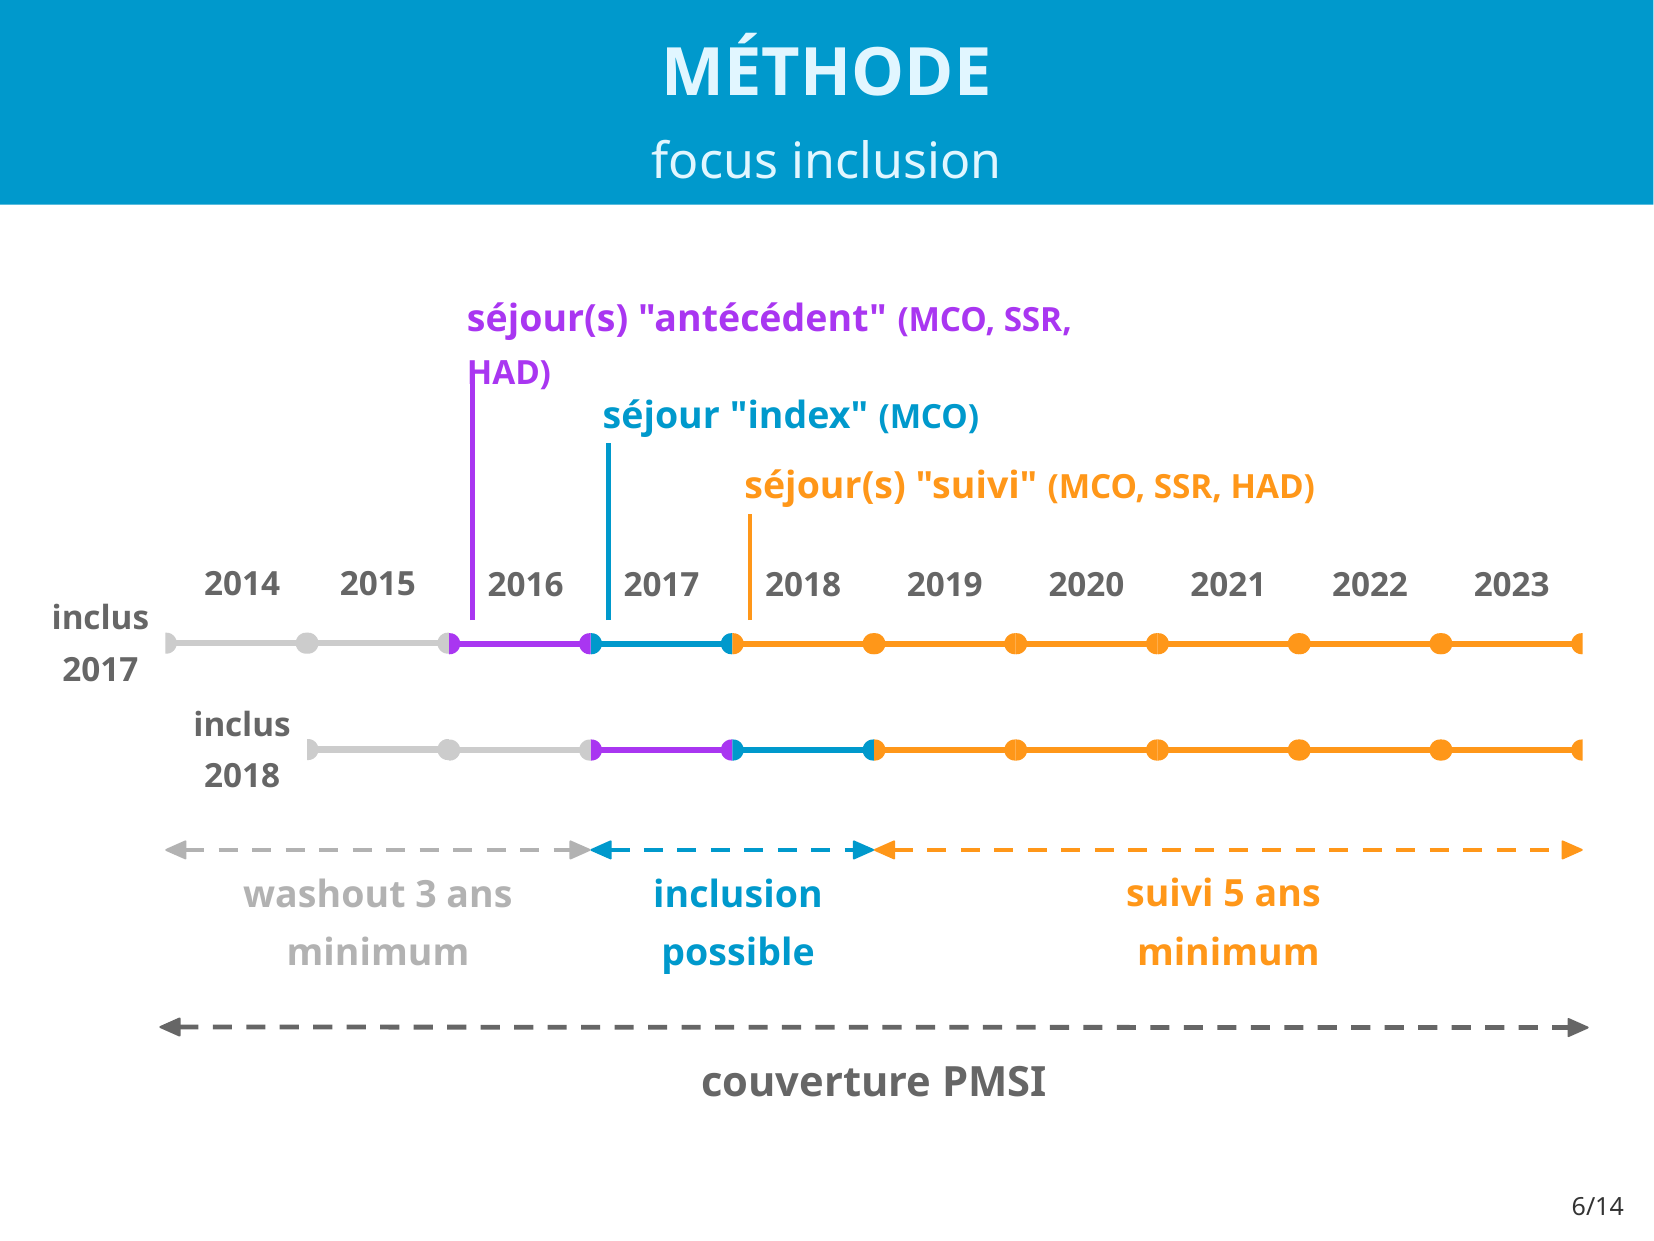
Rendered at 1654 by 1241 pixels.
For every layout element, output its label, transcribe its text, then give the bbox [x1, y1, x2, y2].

text_box 2017 [608, 534, 715, 627]
text_box suivi 5 ans minimum [879, 849, 1577, 987]
text_box 2020 [1033, 534, 1140, 627]
text_box séjour "index" (MCO) [596, 370, 987, 449]
text_box washout 3 ans minimum [177, 850, 579, 987]
text_box inclus2018 [183, 699, 302, 792]
text_box 2015 [324, 533, 432, 626]
text_box 2021 [1175, 534, 1282, 627]
text_box séjour(s) "antécédent" (MCO, SSR, HAD) [460, 300, 1158, 378]
text_box séjour(s) "suivi" (MCO, SSR, HAD) [738, 441, 1341, 520]
text_box 2019 [891, 534, 999, 627]
text_box inclusion possible [596, 850, 880, 987]
text_box 2018 [750, 534, 857, 627]
title MÉTHODE focus inclusion [0, 0, 1654, 205]
text_box inclus2017 [41, 593, 160, 686]
text_box 2016 [472, 534, 579, 626]
text_box 2022 [1316, 534, 1424, 627]
text_box couverture PMSI [165, 1029, 1583, 1122]
text_box 2023 [1458, 534, 1565, 627]
text_box 2014 [188, 533, 296, 626]
